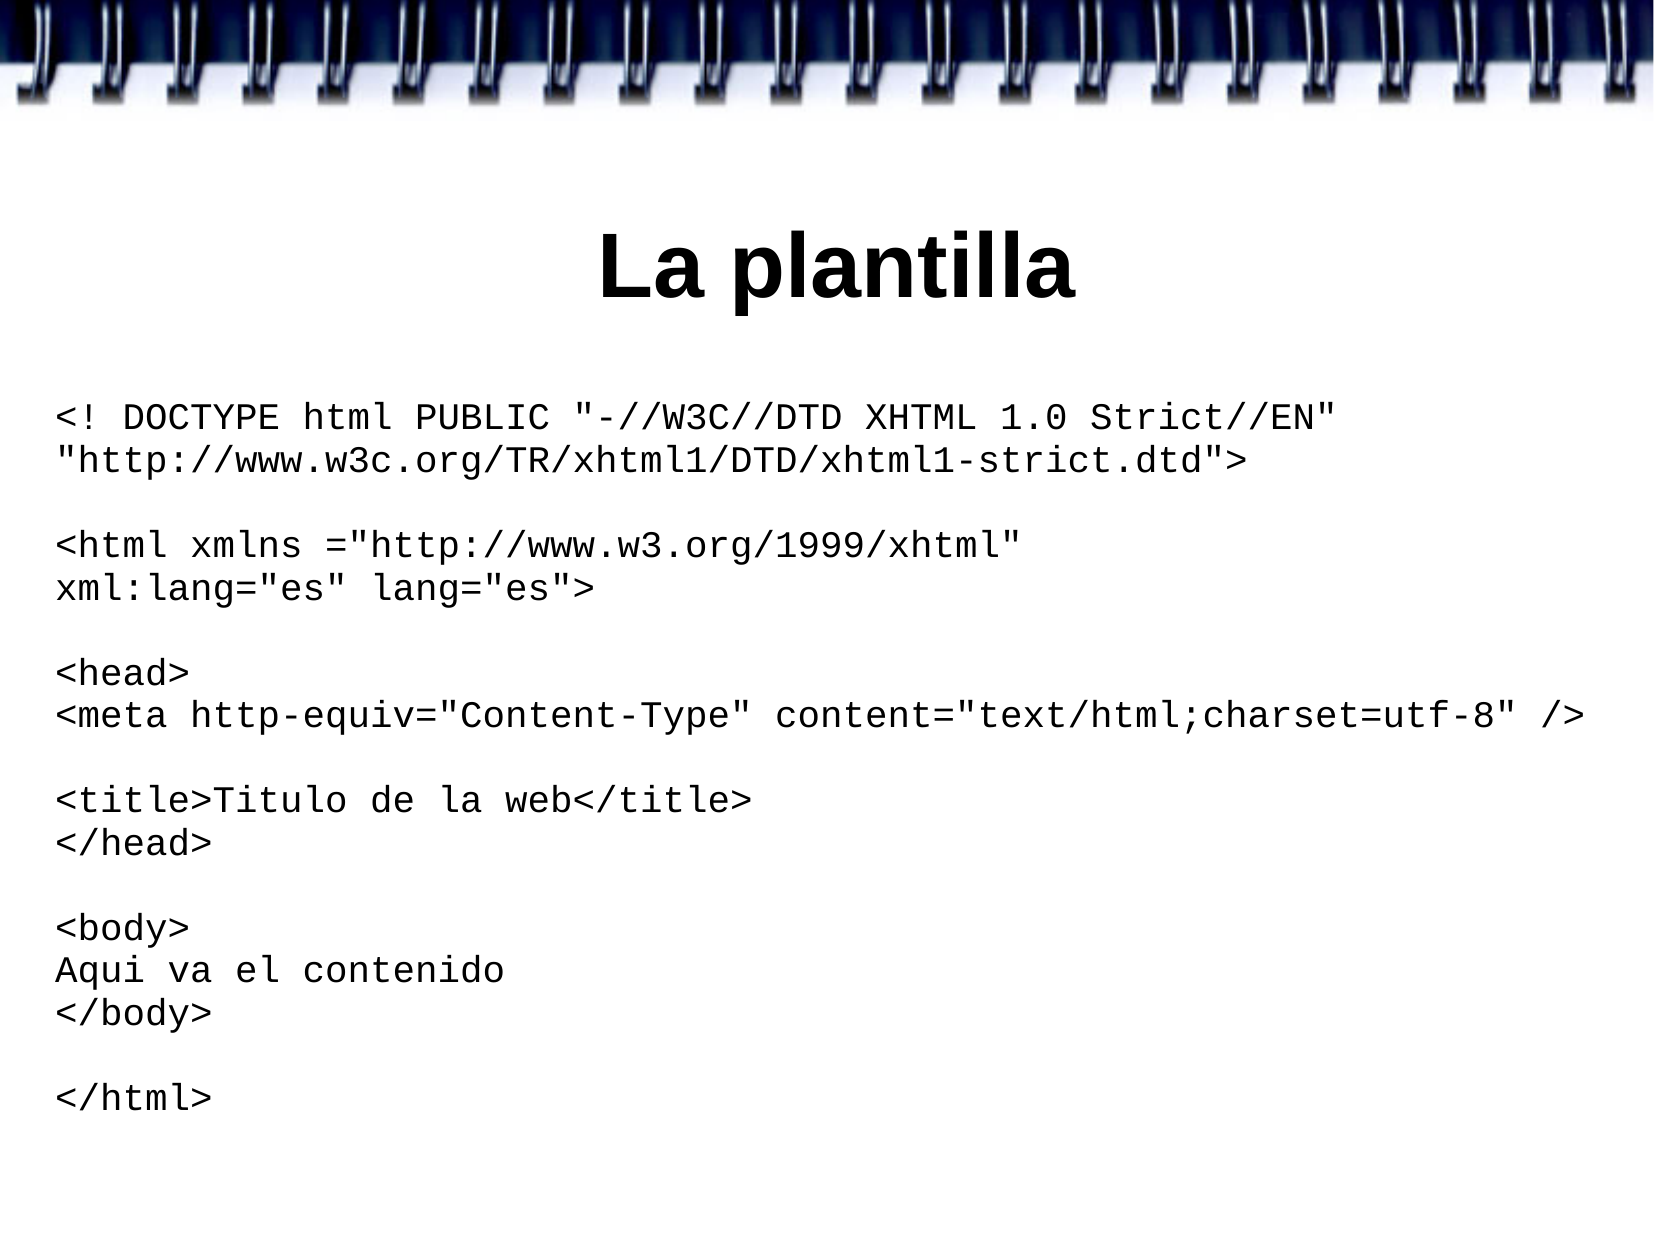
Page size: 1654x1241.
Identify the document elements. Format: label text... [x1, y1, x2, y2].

list <! DOCTYPE html PUBLIC "-//W3C//DTD XHTML 1.0 Strict//EN" "http://www.w3c.org/TR/xhtml1/DTD/xhtml1-strict.dtd"> <html xmlns ="http://www.w3.org/1999/xhtml" xml:lang="es" lang="es"> <head> <meta http-equiv="Content-Type" content="text/html;charset=utf-8" /> <title>Titulo de la web</title> </head> <body> Aqui va el contenido </body> </html> [55, 398, 1599, 1086]
title La plantilla [139, 169, 1535, 362]
picture [0, 0, 1654, 121]
